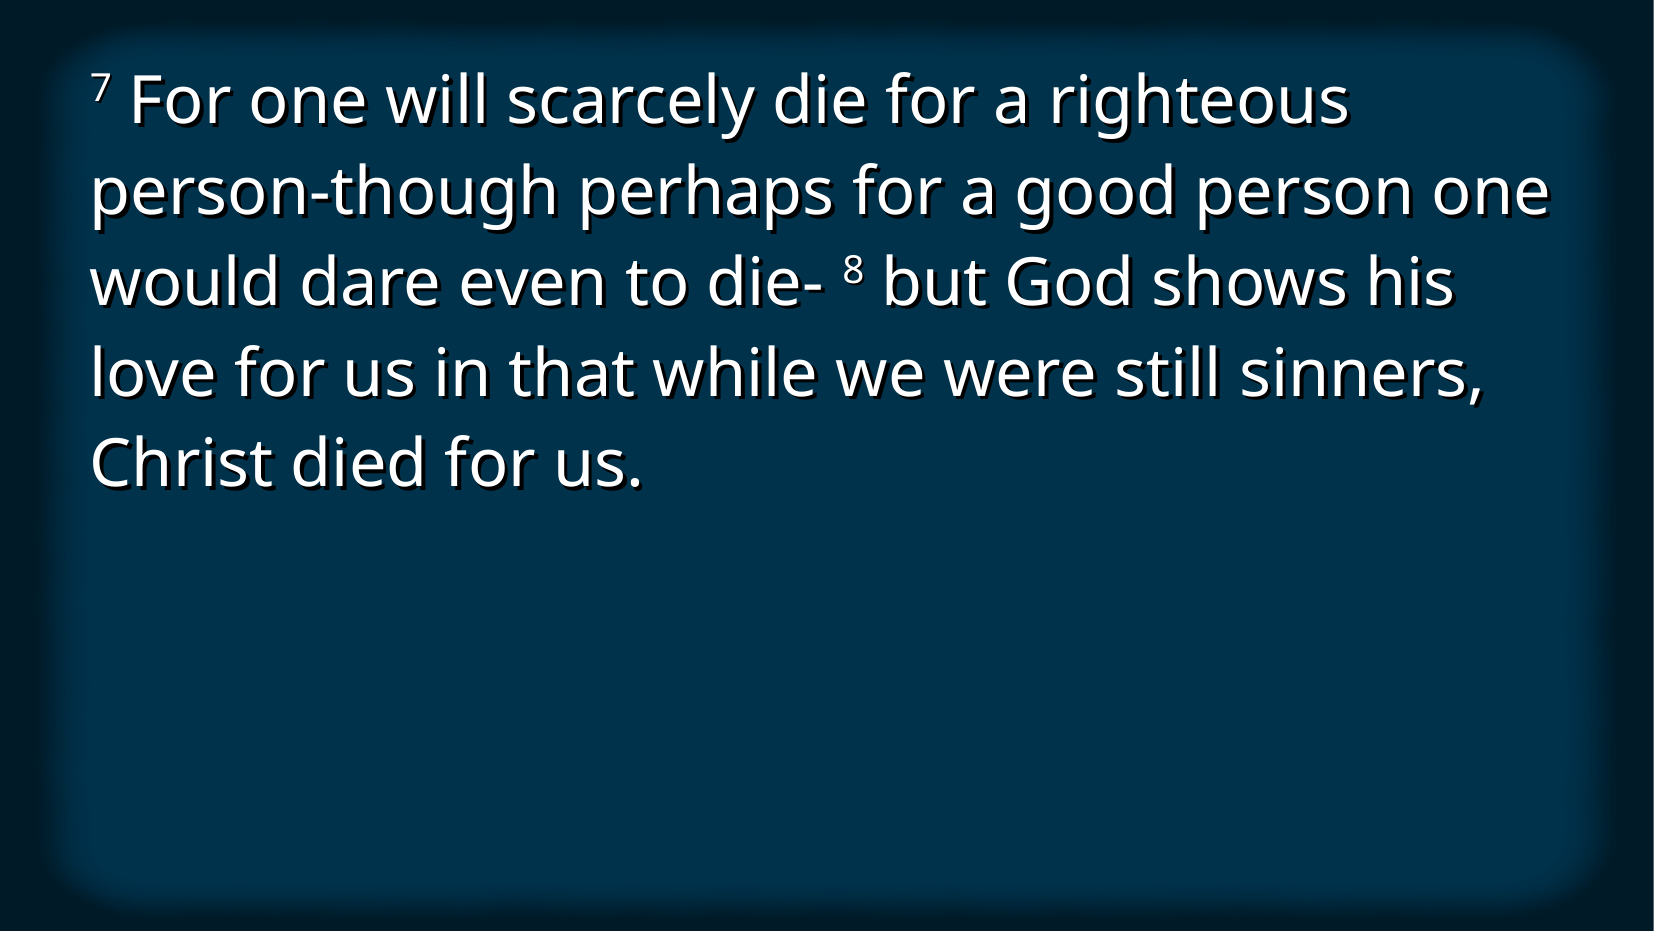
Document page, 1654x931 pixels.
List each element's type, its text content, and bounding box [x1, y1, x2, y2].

picture [0, 0, 1654, 931]
text_box 7 For one will scarcely die for a righteous person-though perhaps for a good person one would dare even to die- 8 but God shows his love for us in that while we were still sinners, Christ died for us. [75, 45, 1576, 504]
